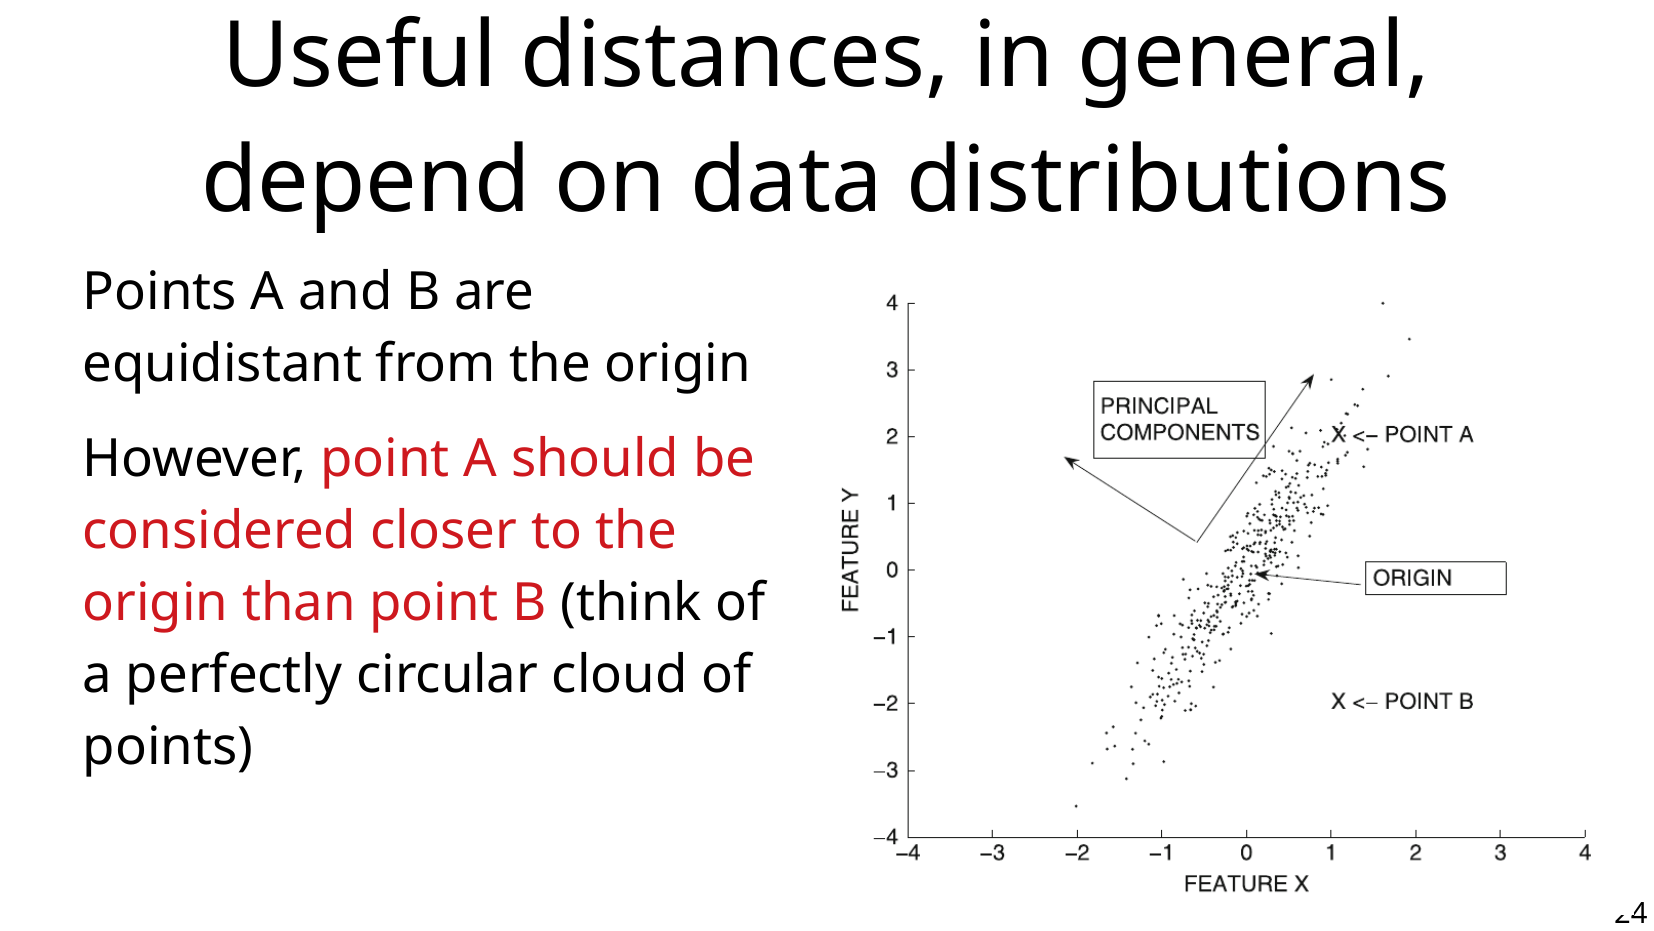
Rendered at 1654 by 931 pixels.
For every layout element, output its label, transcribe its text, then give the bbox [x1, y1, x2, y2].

title Useful distances, in general, depend on data distributions [82, 1, 1571, 226]
list Points A and B are equidistant from the origin However, point A should be considered closer to the origin than point B (think of a perfectly circular cloud of points) [82, 253, 796, 793]
picture [803, 266, 1634, 916]
